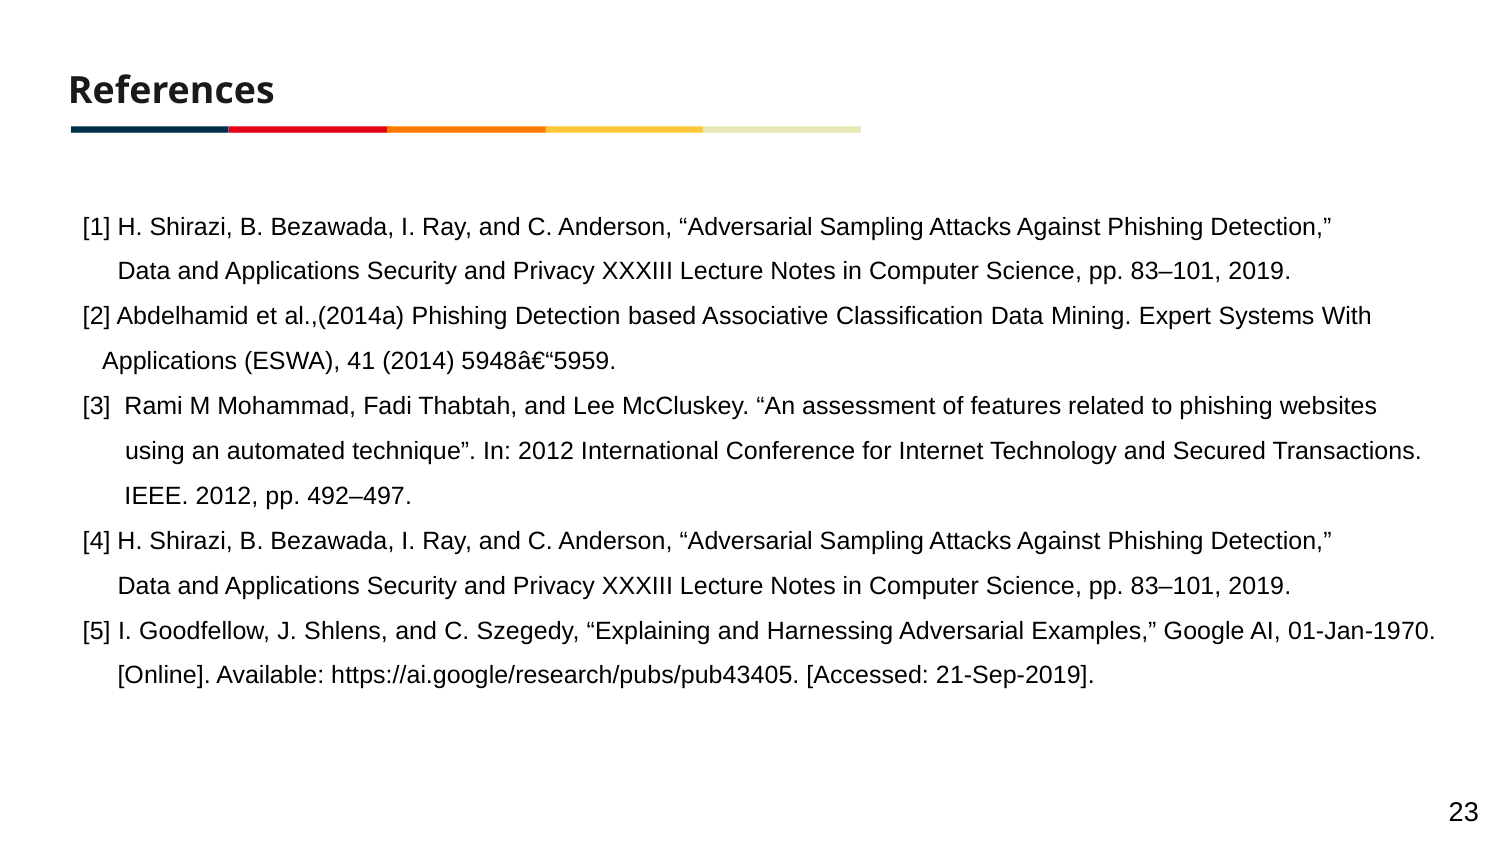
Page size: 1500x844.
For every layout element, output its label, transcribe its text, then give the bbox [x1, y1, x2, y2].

text_box [1] H. Shirazi, B. Bezawada, I. Ray, and C. Anderson, “Adversarial Sampling Attacks Against Phishing Detection,” Data and Applications Security and Privacy XXXIII Lecture Notes in Computer Science, pp. 83–101, 2019. [2] Abdelhamid et al.,(2014a) Phishing Detection based Associative Classification Data Mining. Expert Systems With Applications (ESWA), 41 (2014) 5948â€“5959. [3] Rami M Mohammad, Fadi Thabtah, and Lee McCluskey. “An assessment of features related to phishing websites using an automated technique”. In: 2012 International Conference for Internet Technology and Secured Transactions. IEEE. 2012, pp. 492–497. [4] H. Shirazi, B. Bezawada, I. Ray, and C. Anderson, “Adversarial Sampling Attacks Against Phishing Detection,” Data and Applications Security and Privacy XXXIII Lecture Notes in Computer Science, pp. 83–101, 2019. [5] I. Goodfellow, J. Shlens, and C. Szegedy, “Explaining and Harnessing Adversarial Examples,” Google AI, 01-Jan-1970. [Online]. Available: https://ai.google/research/pubs/pub43405. [Accessed: 21-Sep-2019]. [82, 165, 1454, 726]
picture [70, 122, 874, 135]
text_box References [53, 59, 1199, 158]
slide_number <number> [1403, 779, 1494, 844]
